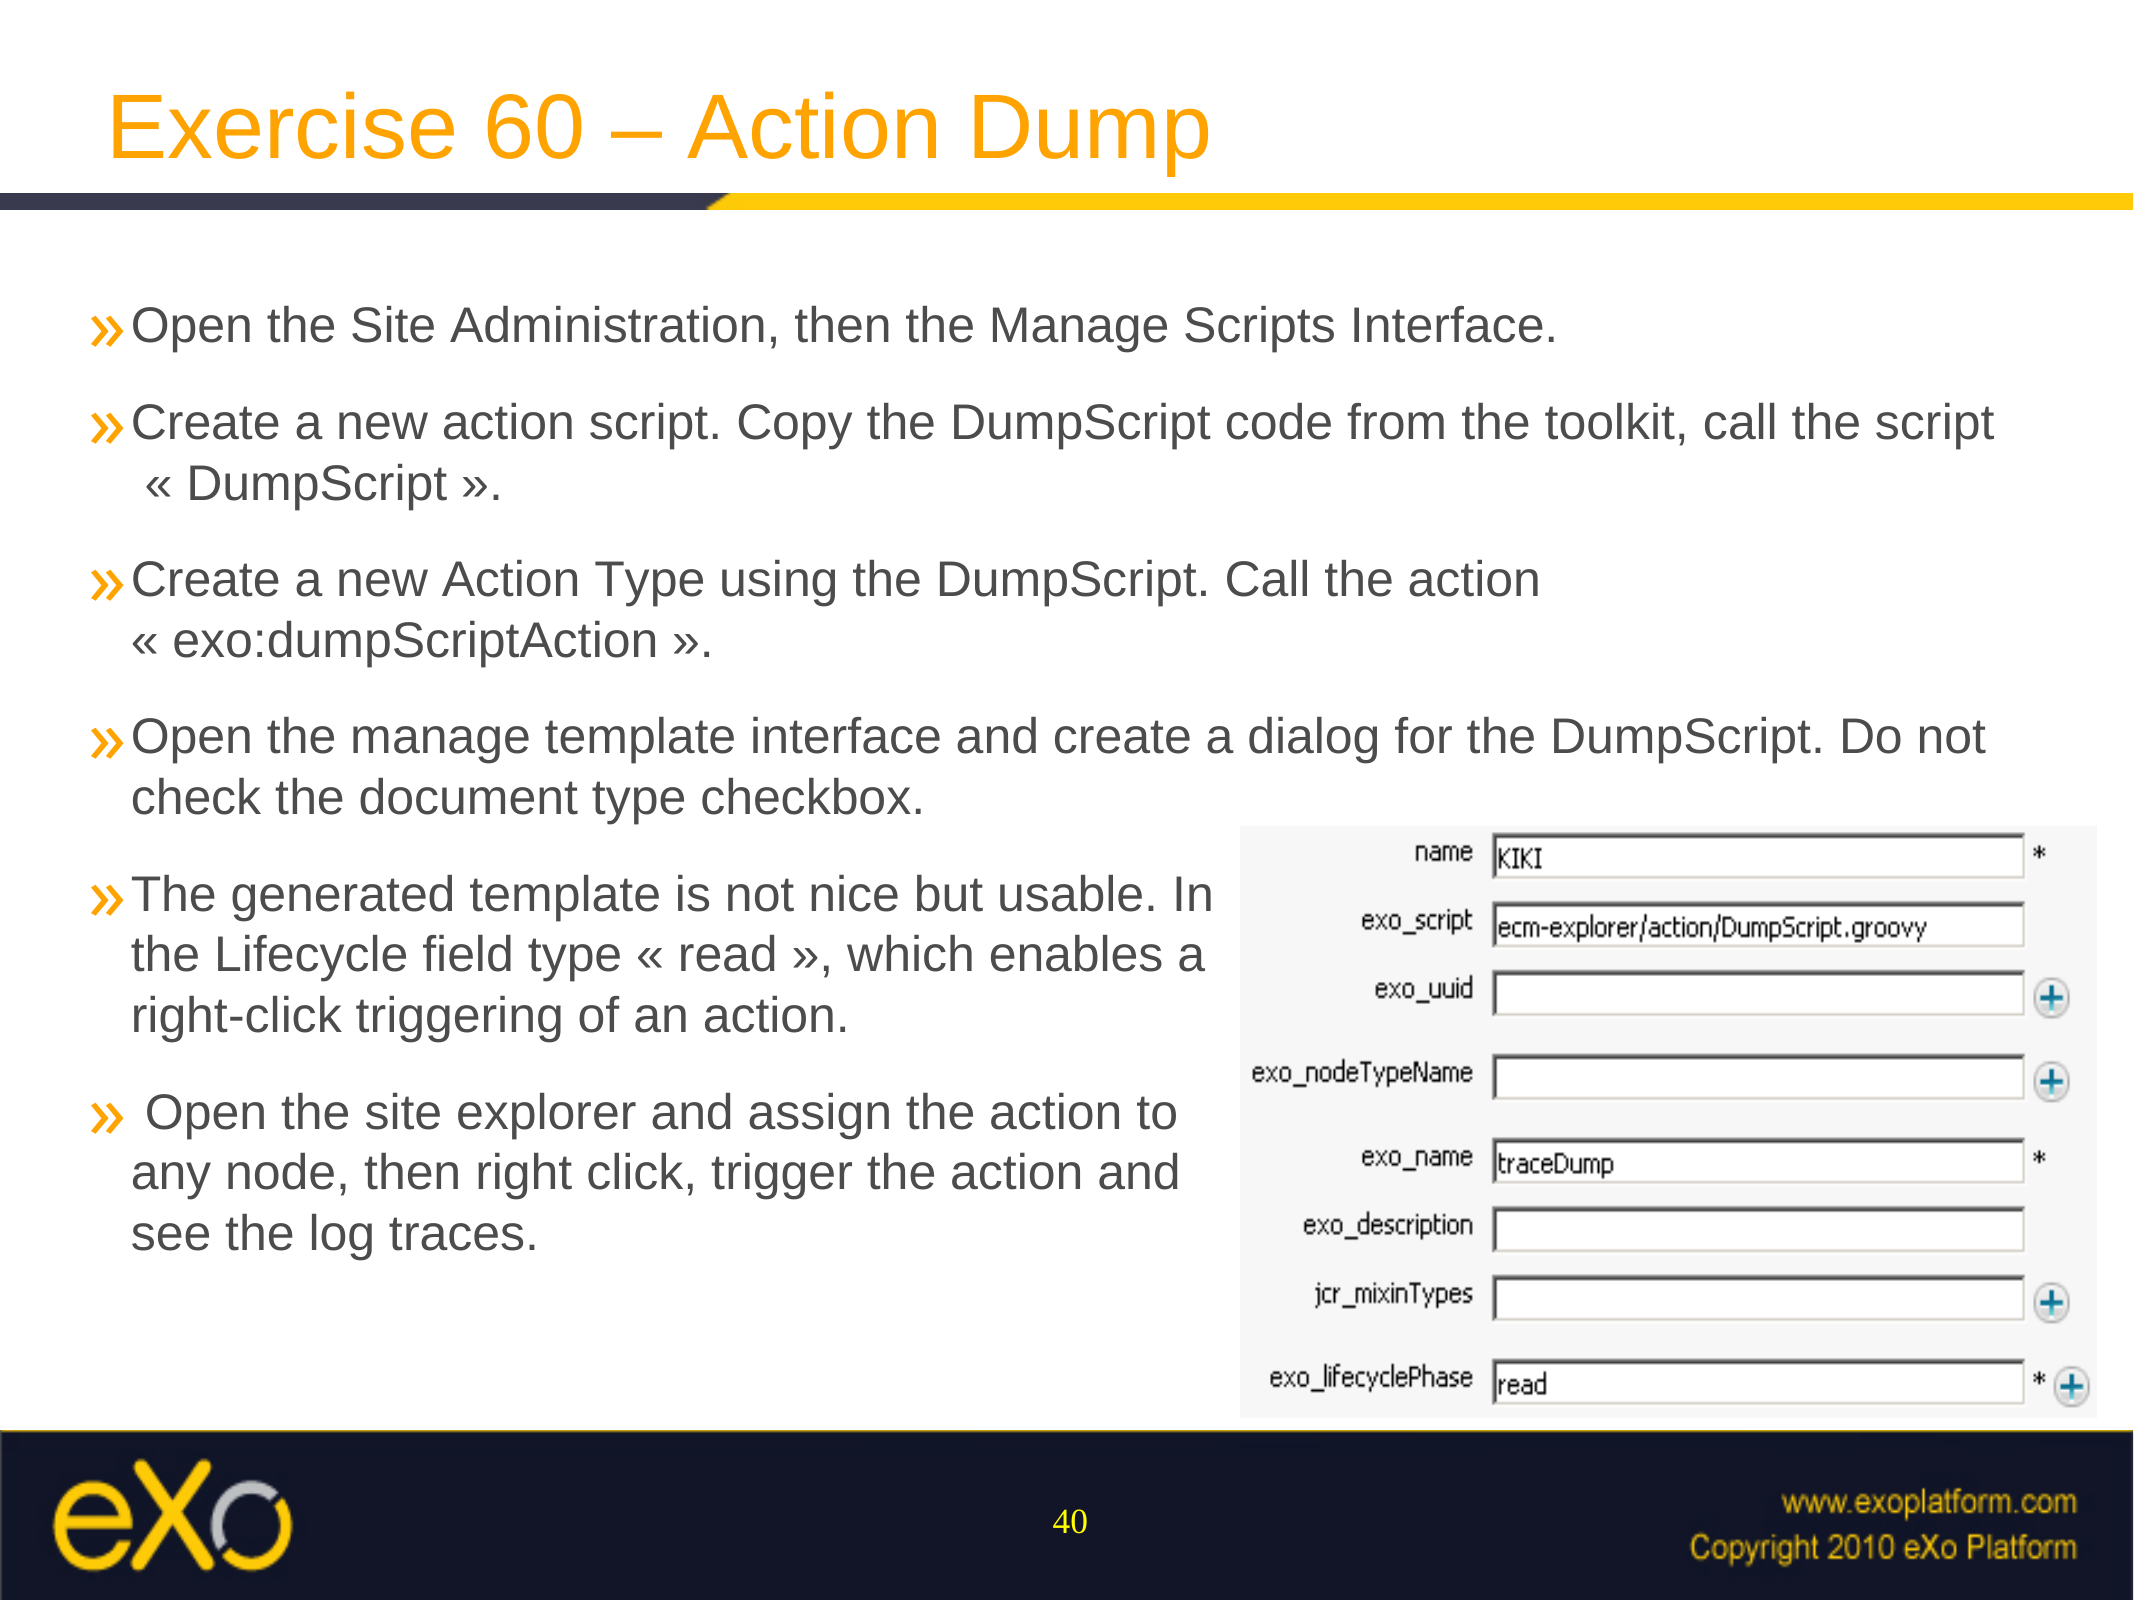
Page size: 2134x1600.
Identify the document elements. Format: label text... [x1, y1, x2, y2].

picture [0, 1430, 2134, 1600]
picture [1240, 826, 2097, 1418]
text_box Open the Site Administration, then the Manage Scripts Interface. Create a new action script. Copy the DumpScript code from the toolkit, call the script « DumpScript ». Create a new Action Type using the DumpScript. Call the action « exo:dumpScriptAction ». Open the manage template interface and create a dialog for the DumpScript. Do not check the document type checkbox. The generated template is not nice but usable. In the Lifecycle field type « read », which enables a right-click triggering of an action. Open the site explorer and assign the action to any node, then right click, trigger the action and see the log traces. [88, 238, 2009, 1388]
text_box Exercise 60 – Action Dump [106, 63, 2027, 194]
picture [0, 193, 2134, 210]
